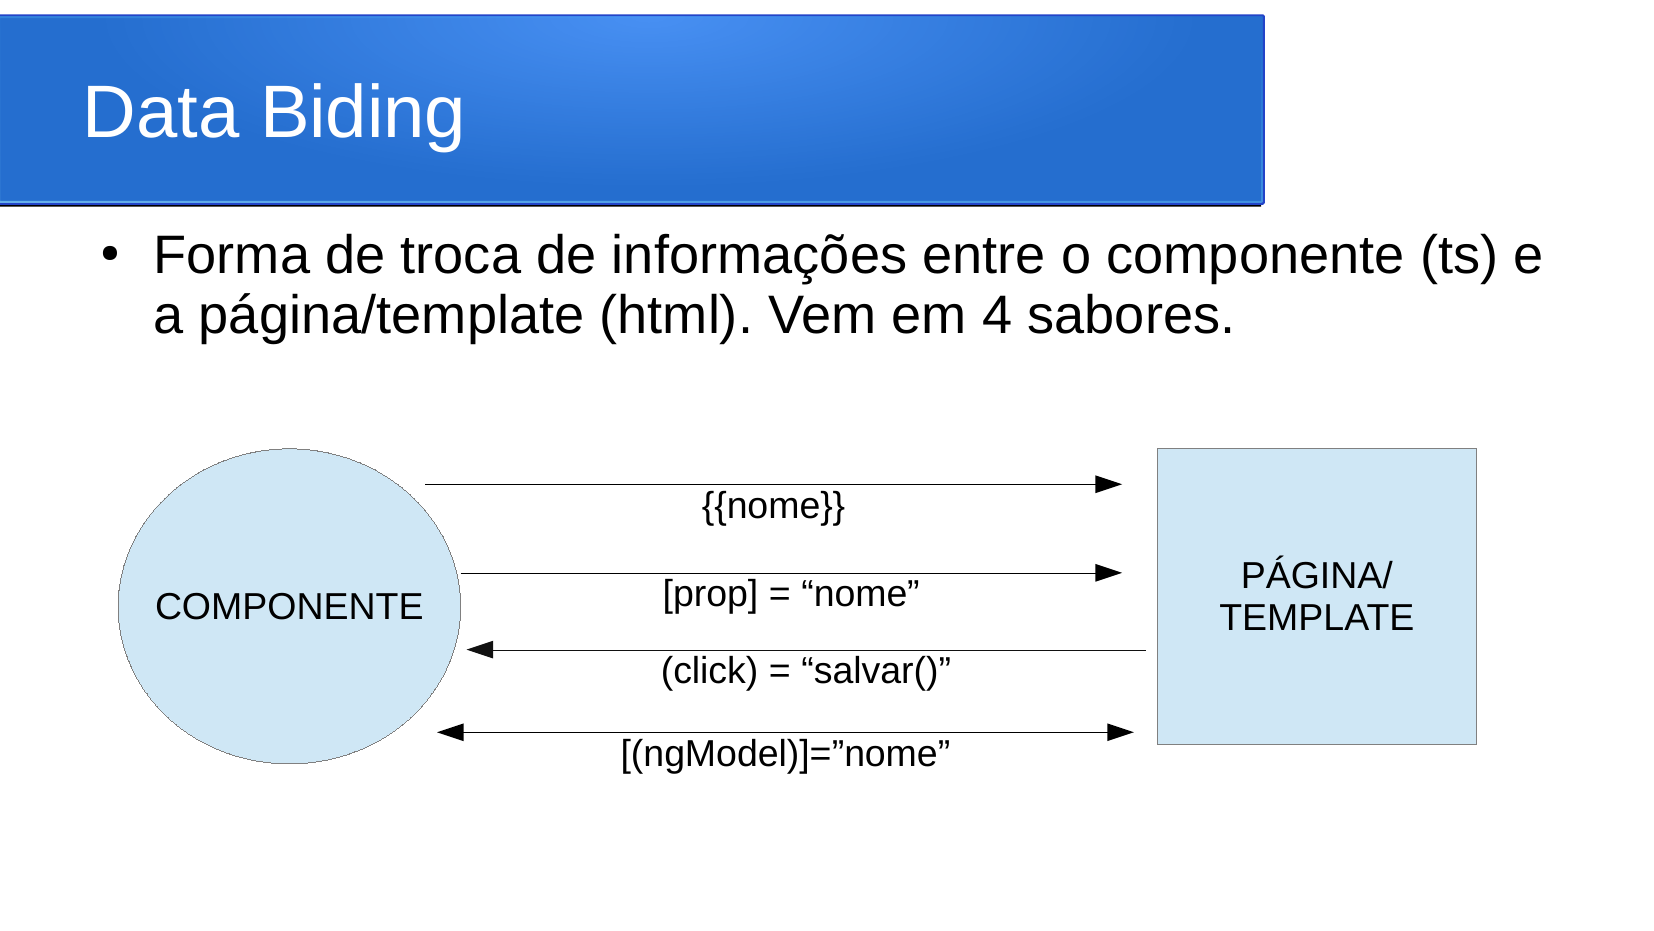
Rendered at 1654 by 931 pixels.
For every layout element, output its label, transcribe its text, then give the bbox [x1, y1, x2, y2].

list Forma de troca de informações entre o componente (ts) e a página/template (html). Vem em 4 sabores. [82, 224, 1571, 764]
text_box COMPONENTE [118, 448, 461, 764]
text_box PÁGINA/ TEMPLATE [1157, 448, 1477, 745]
title Data Biding [82, 35, 1235, 189]
